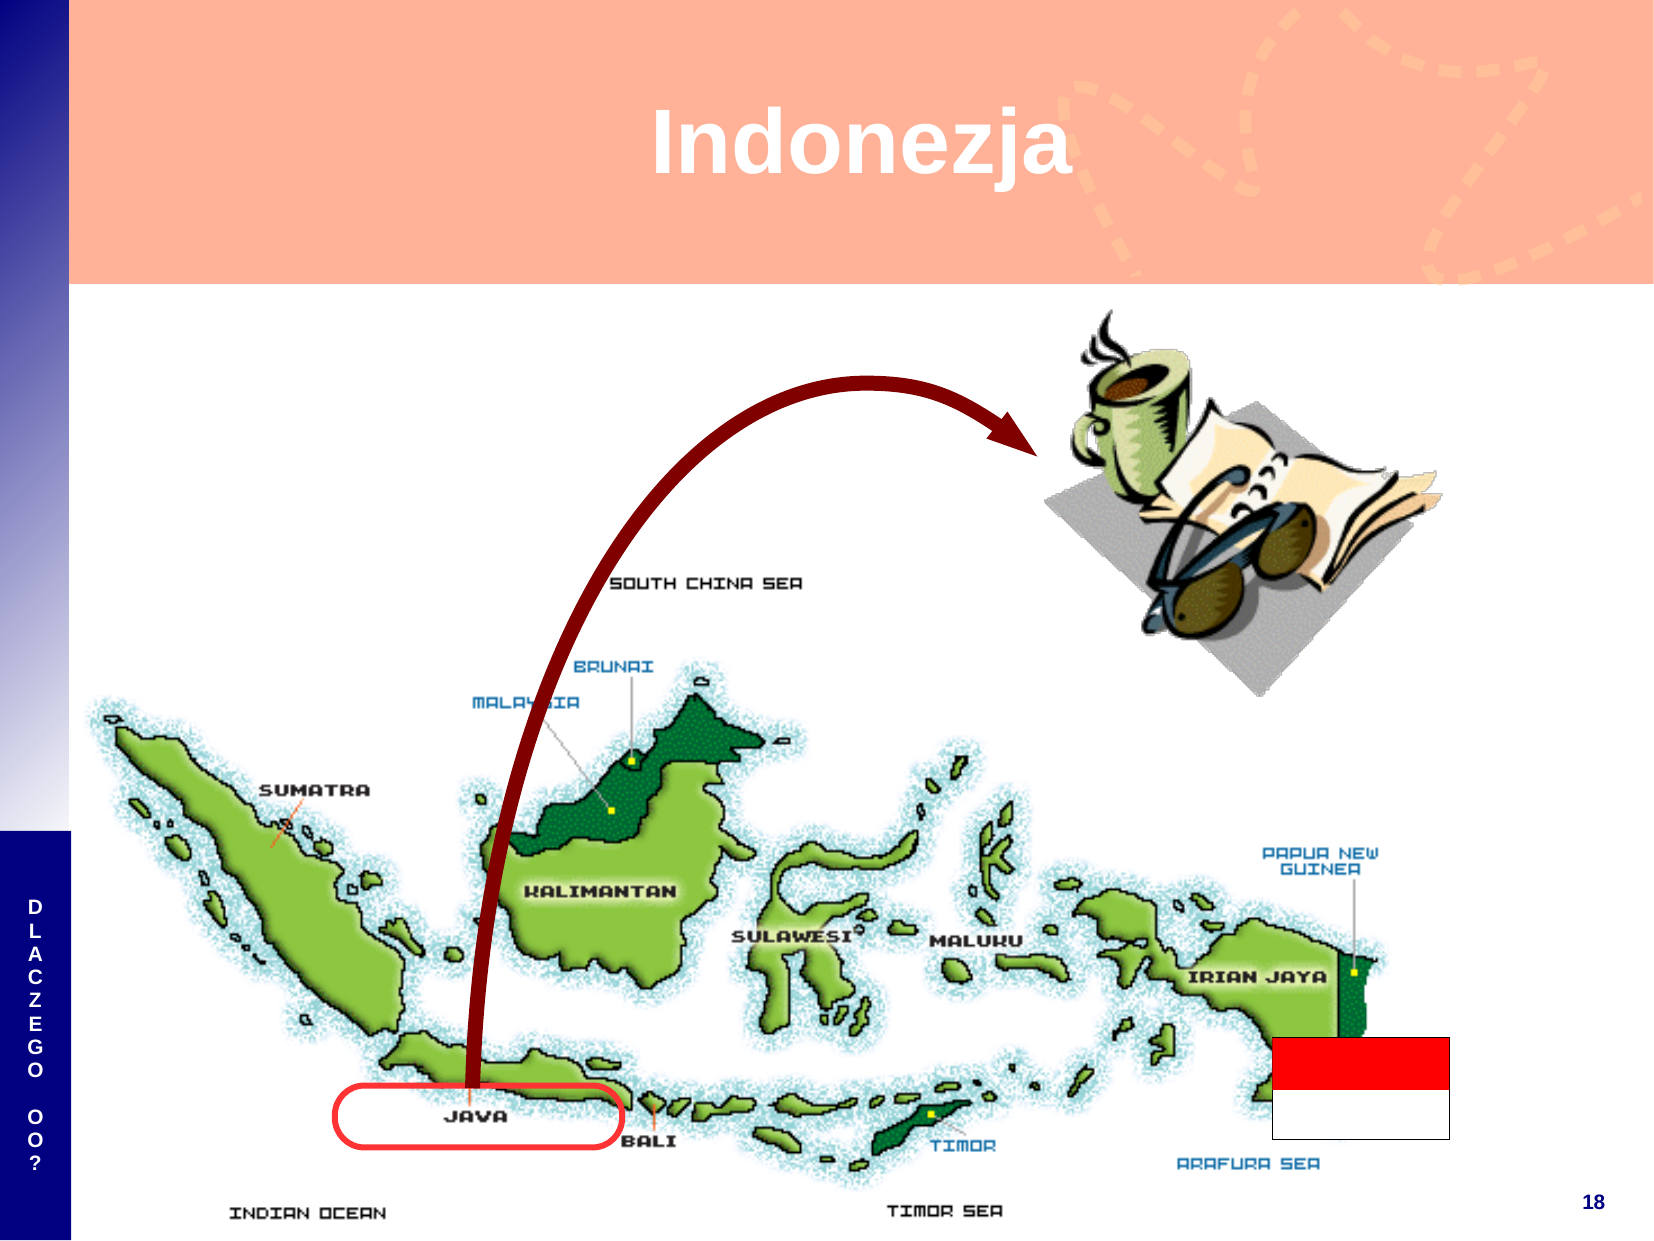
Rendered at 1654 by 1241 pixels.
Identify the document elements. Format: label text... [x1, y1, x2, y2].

picture [82, 302, 1445, 1233]
text_box D L A C Z E G O O O ? [0, 830, 71, 1241]
text_box [1272, 1037, 1450, 1140]
title Indonezja [108, 37, 1617, 246]
